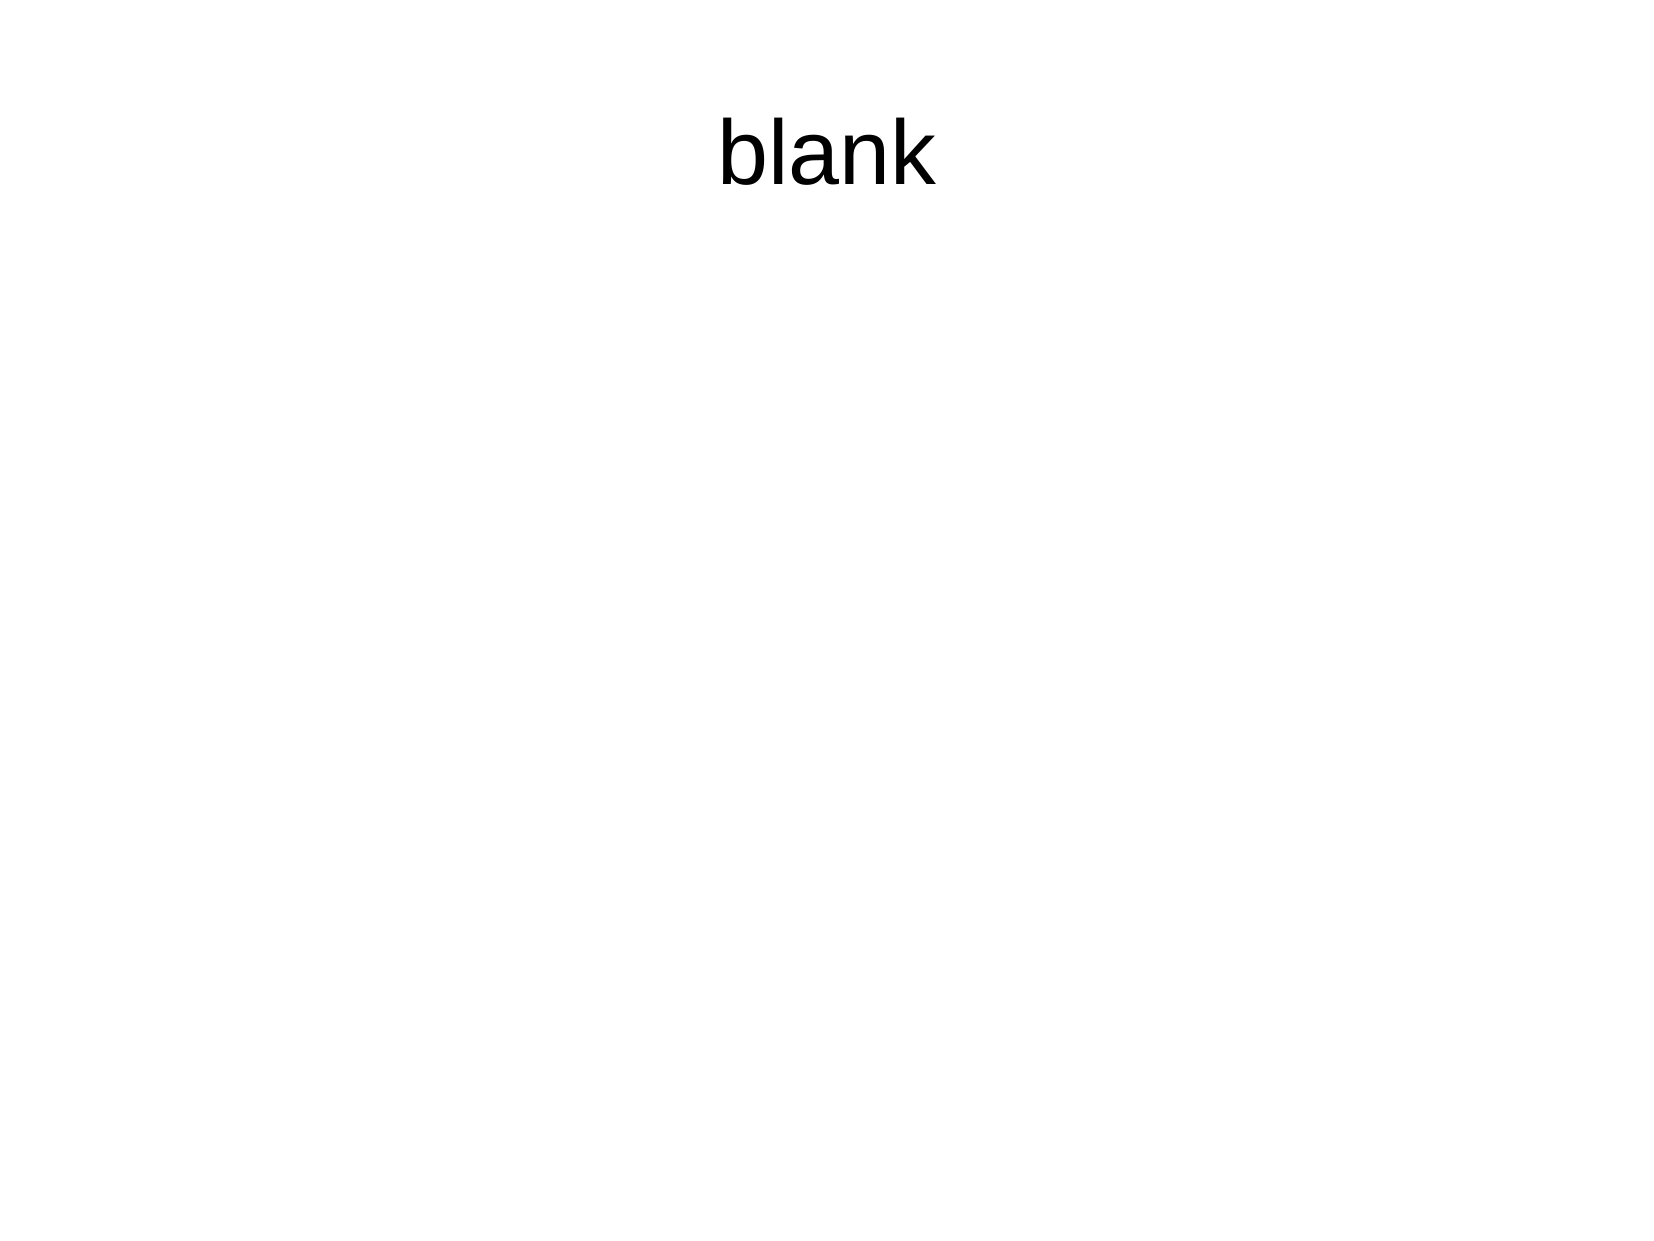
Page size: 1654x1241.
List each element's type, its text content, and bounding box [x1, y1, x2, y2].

title blank [82, 49, 1571, 257]
